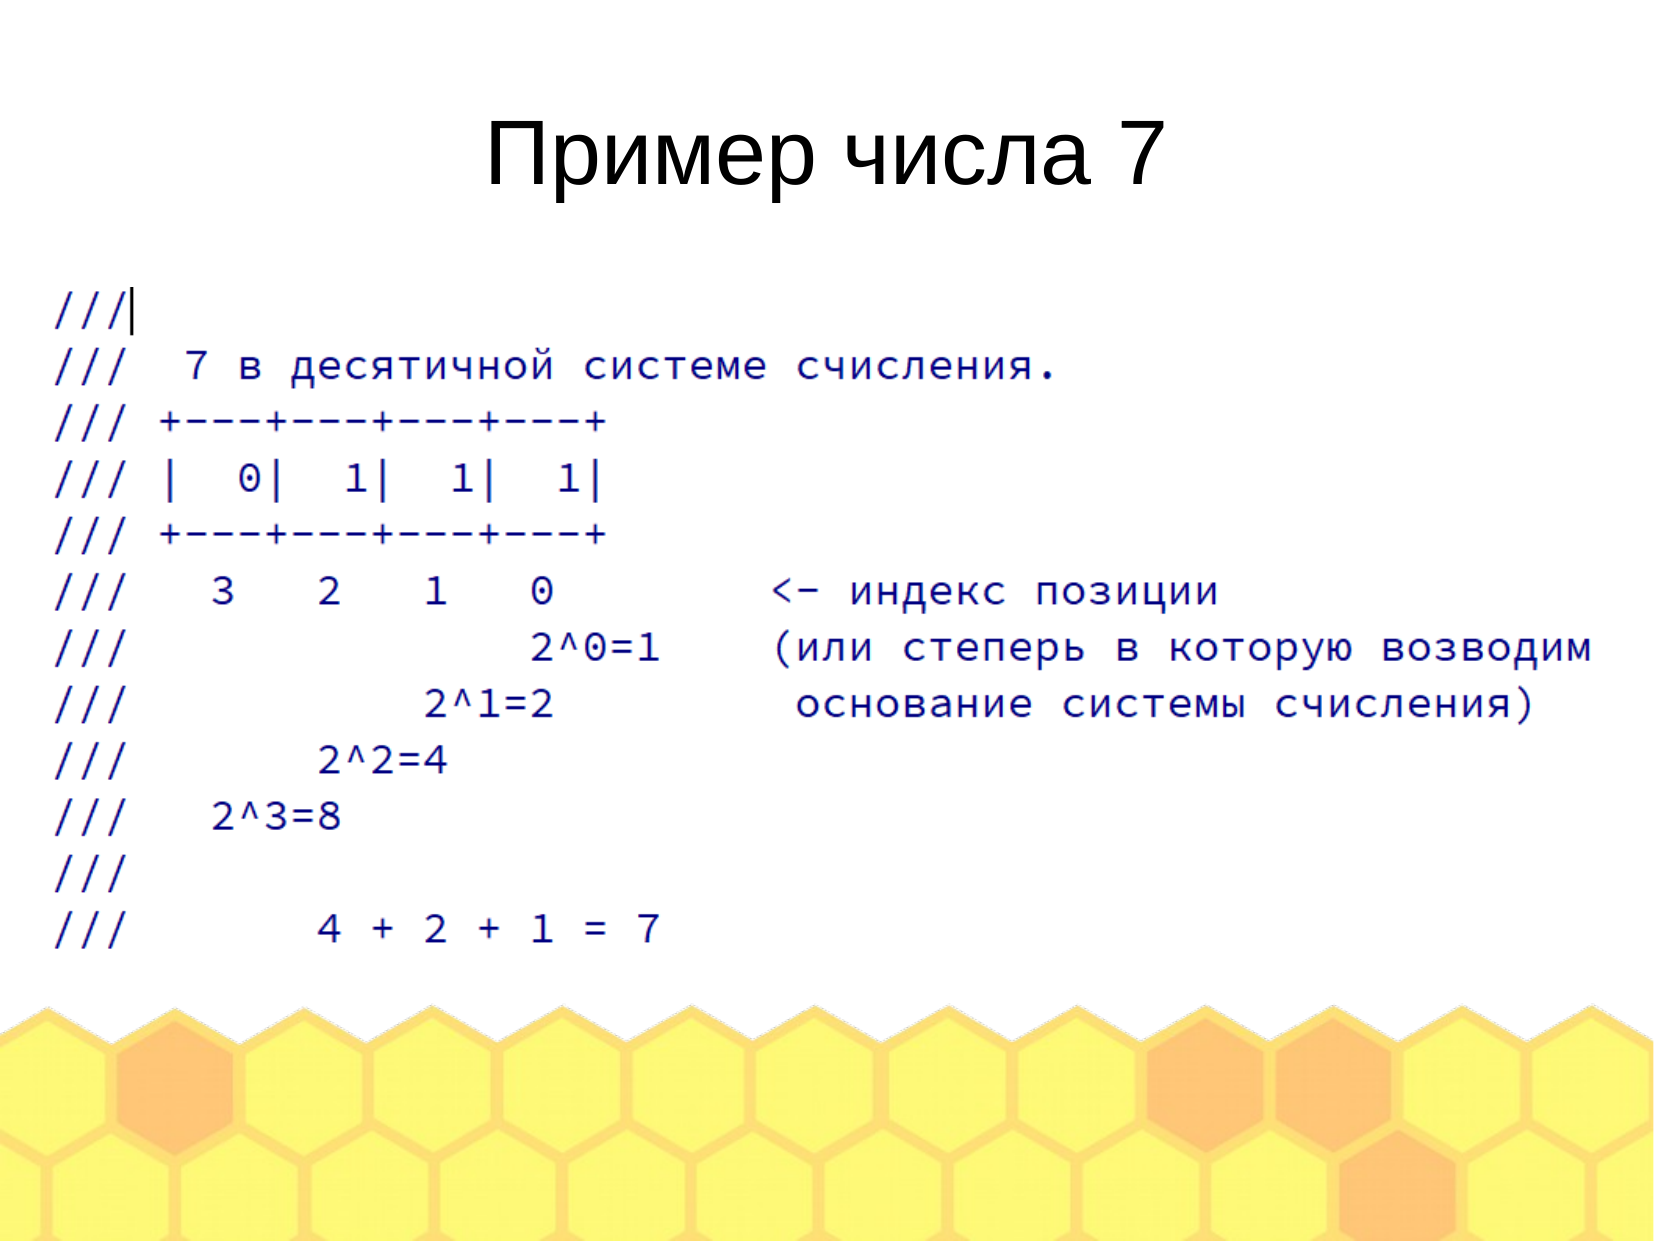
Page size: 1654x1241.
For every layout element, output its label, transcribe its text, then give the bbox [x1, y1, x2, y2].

picture [0, 1001, 1654, 1241]
picture [46, 287, 1619, 963]
title Пример числа 7 [82, 49, 1571, 257]
